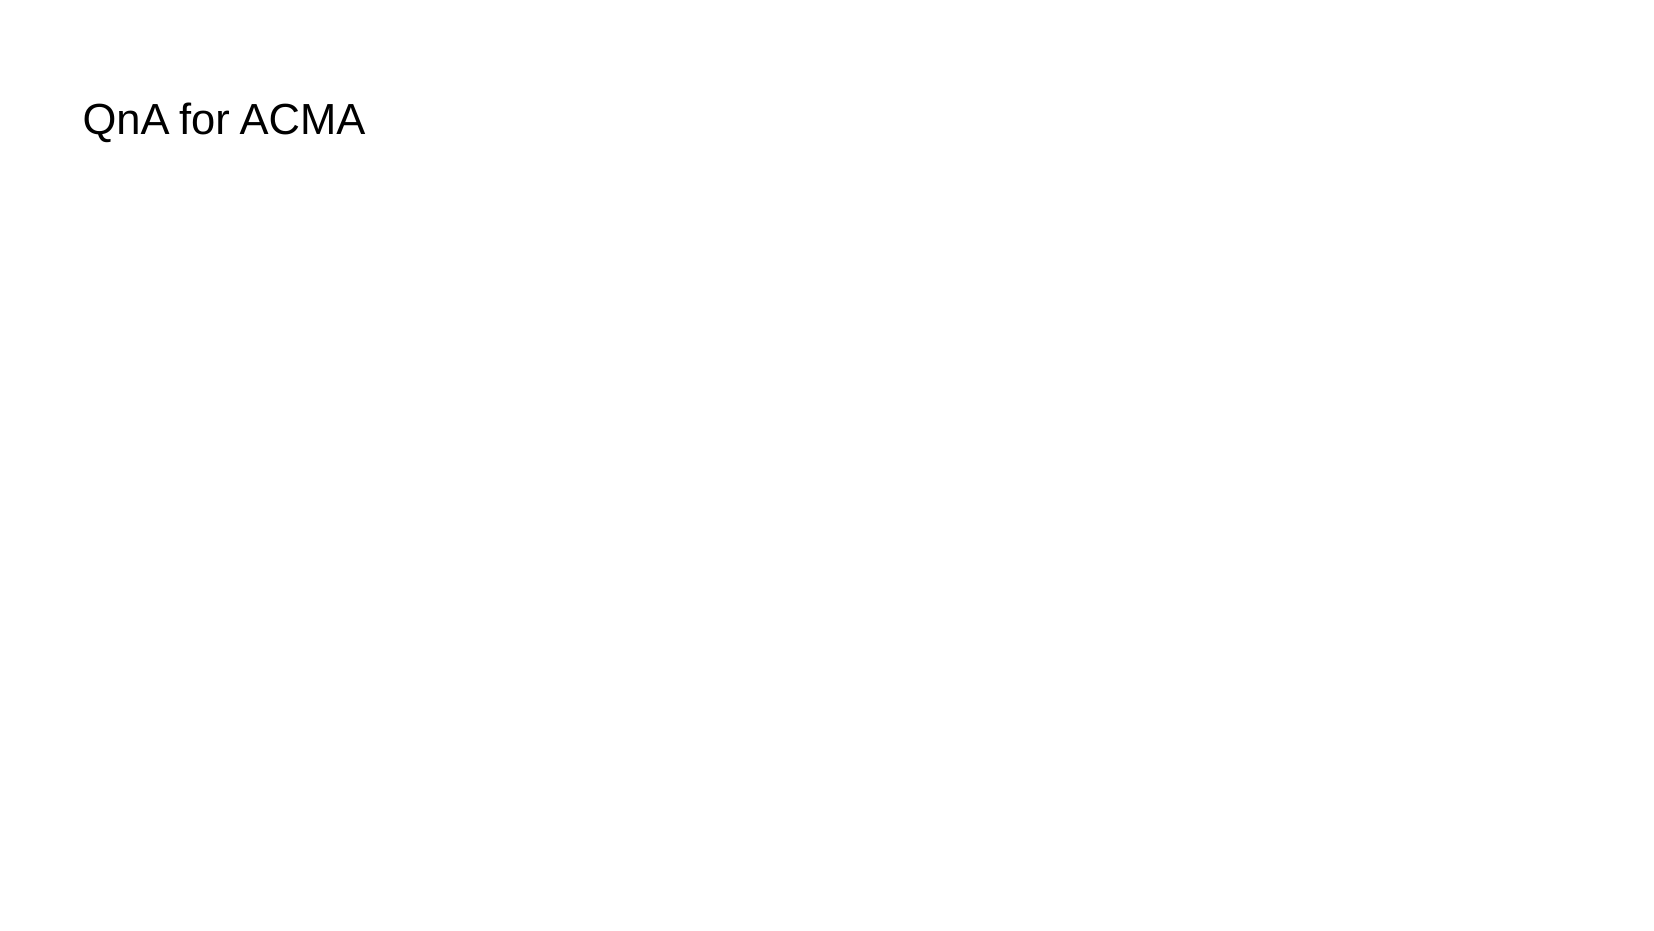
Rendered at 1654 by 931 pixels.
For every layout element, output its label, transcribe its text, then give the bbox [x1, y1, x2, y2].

title QnA for ACMA [82, 81, 1571, 157]
